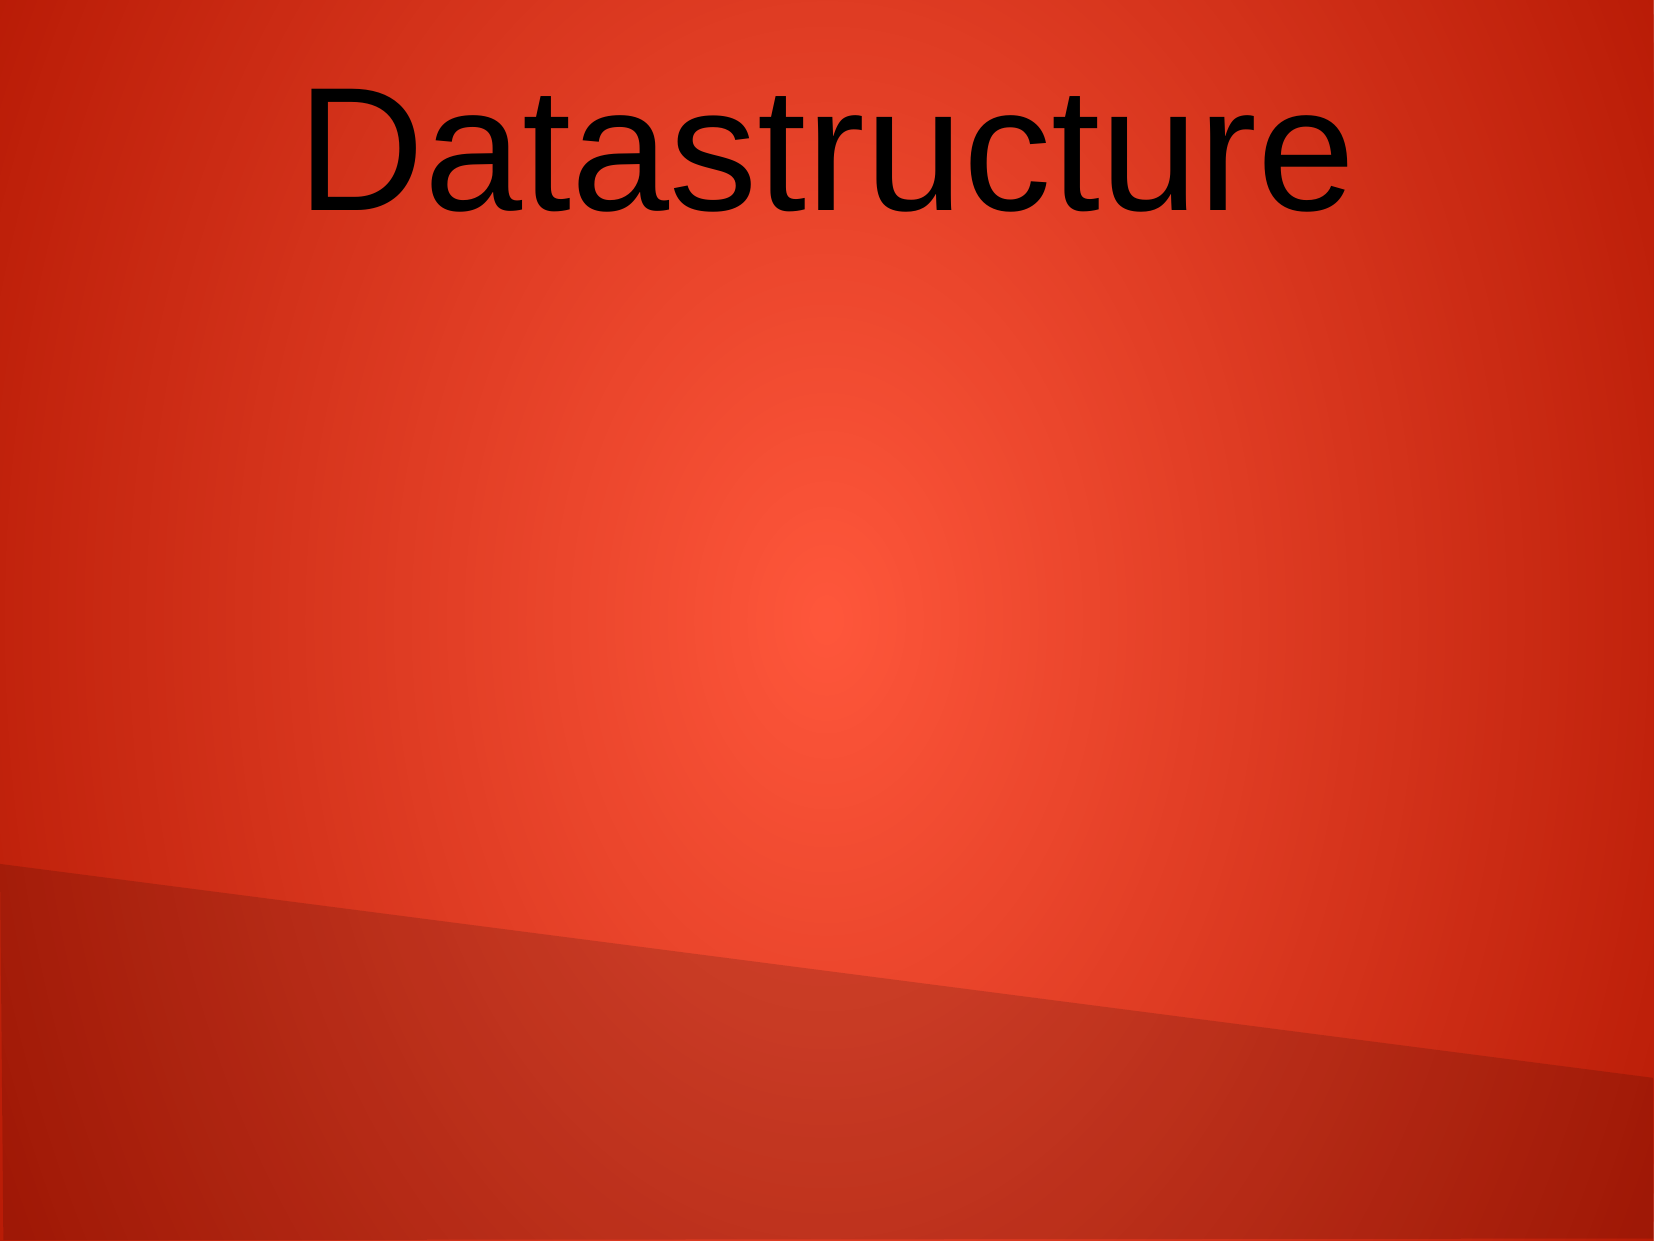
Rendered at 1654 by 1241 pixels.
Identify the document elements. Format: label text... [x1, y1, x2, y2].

title Datastructure [82, 47, 1571, 252]
